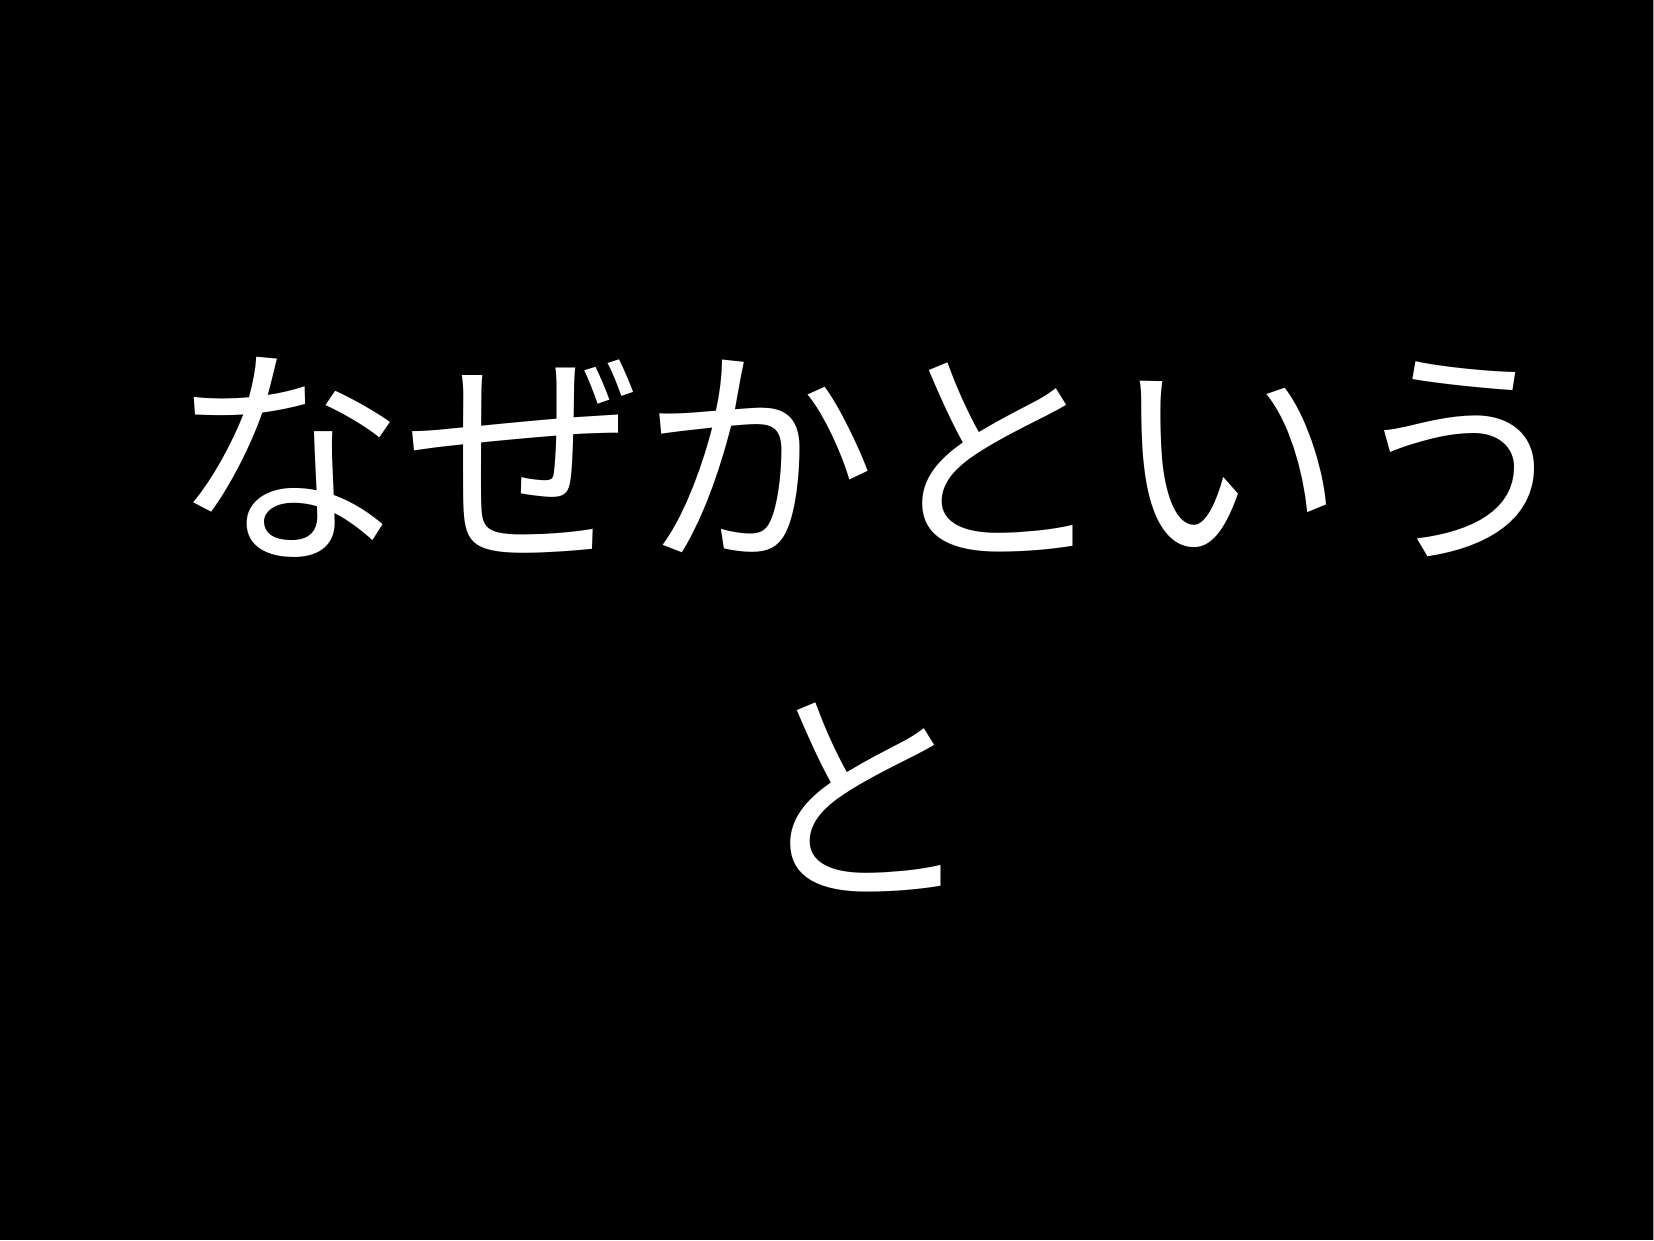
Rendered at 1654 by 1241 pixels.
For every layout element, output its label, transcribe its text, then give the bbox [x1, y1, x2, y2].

list なぜかというと [6, 0, 1644, 1226]
